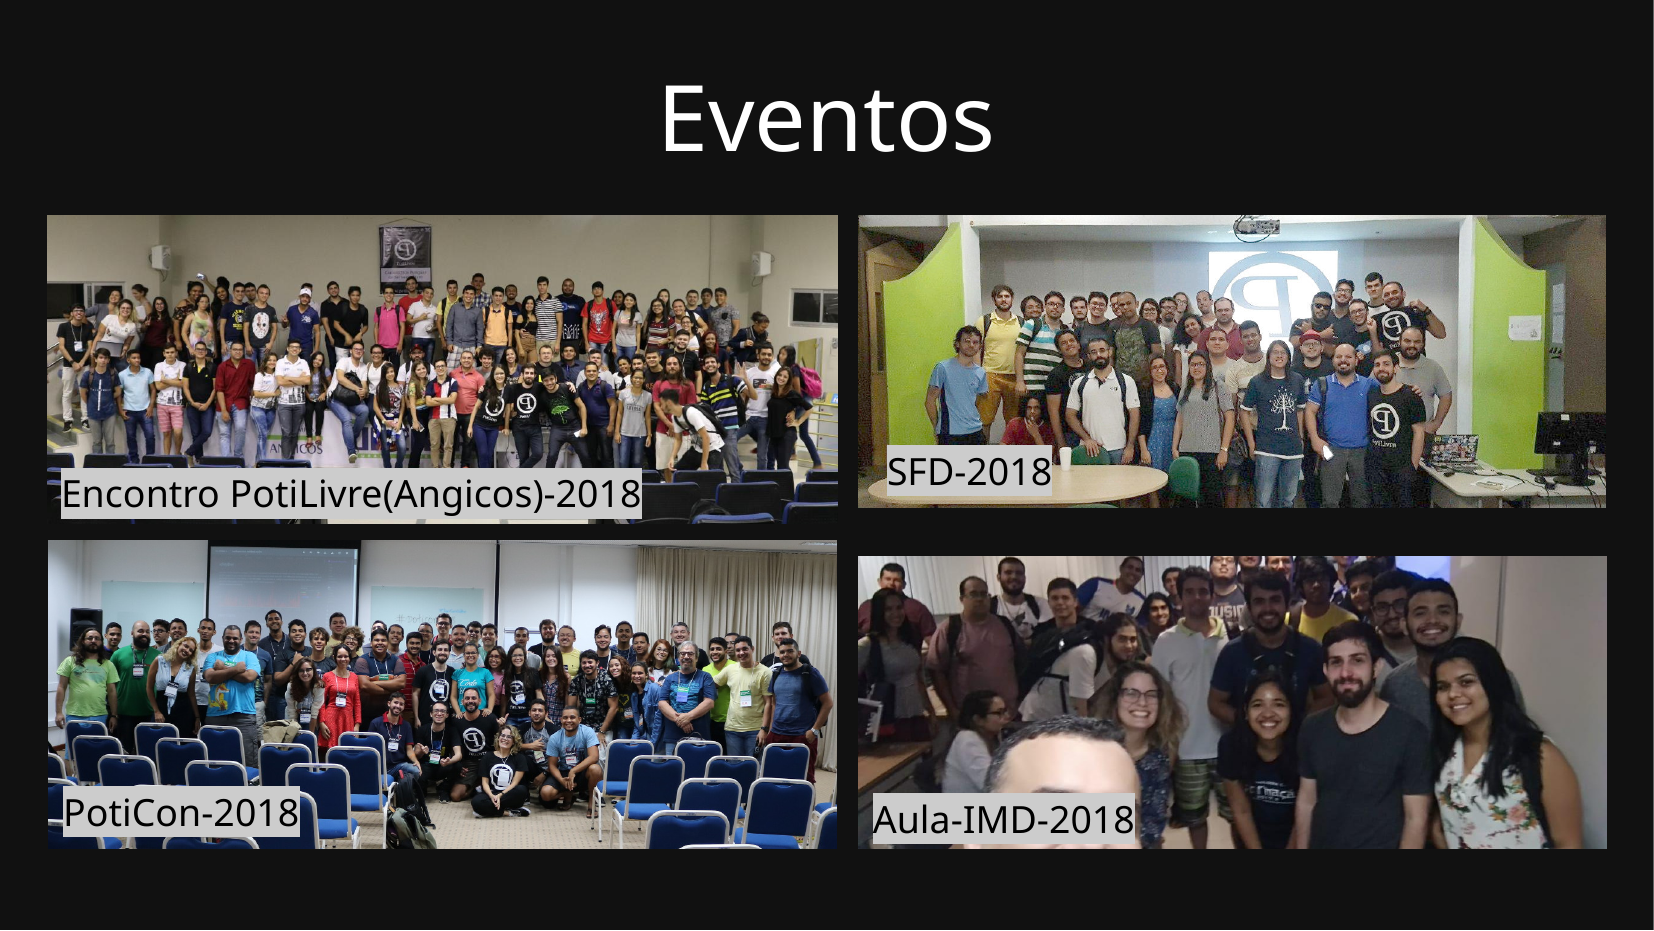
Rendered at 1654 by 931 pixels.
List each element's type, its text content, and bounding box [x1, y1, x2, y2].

picture [858, 215, 1606, 508]
text_box Aula-IMD-2018 [858, 785, 1099, 849]
picture [858, 556, 1607, 849]
picture [48, 540, 837, 849]
text_box Eventos [82, 37, 1571, 193]
text_box PotiCon-2018 [48, 778, 277, 842]
picture [47, 215, 838, 524]
text_box Encontro PotiLivre(Angicos)-2018 [46, 460, 561, 523]
text_box SFD-2018 [872, 437, 1048, 501]
